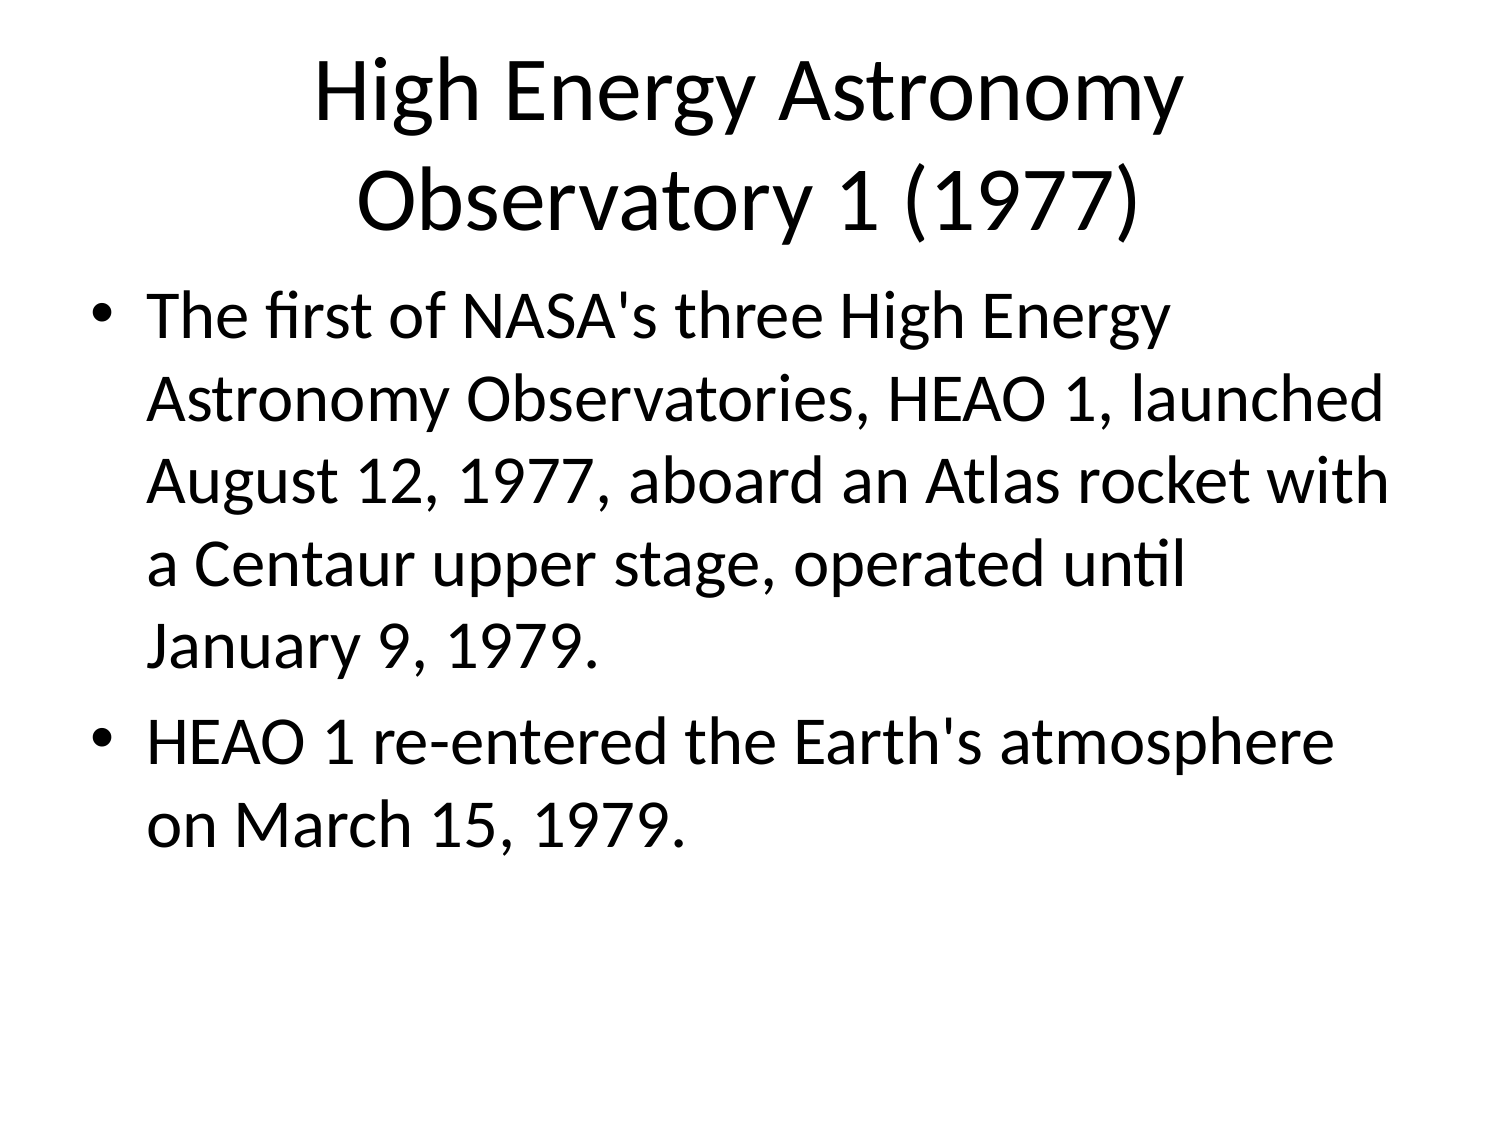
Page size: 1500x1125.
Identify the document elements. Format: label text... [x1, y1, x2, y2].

list The first of NASA's three High Energy Astronomy Observatories, HEAO 1, launched August 12, 1977, aboard an Atlas rocket with a Centaur upper stage, operated until January 9, 1979. HEAO 1 re-entered the Earth's atmosphere on March 15, 1979. [75, 262, 1425, 1005]
title High Energy Astronomy Observatory 1 (1977) [75, 45, 1425, 233]
